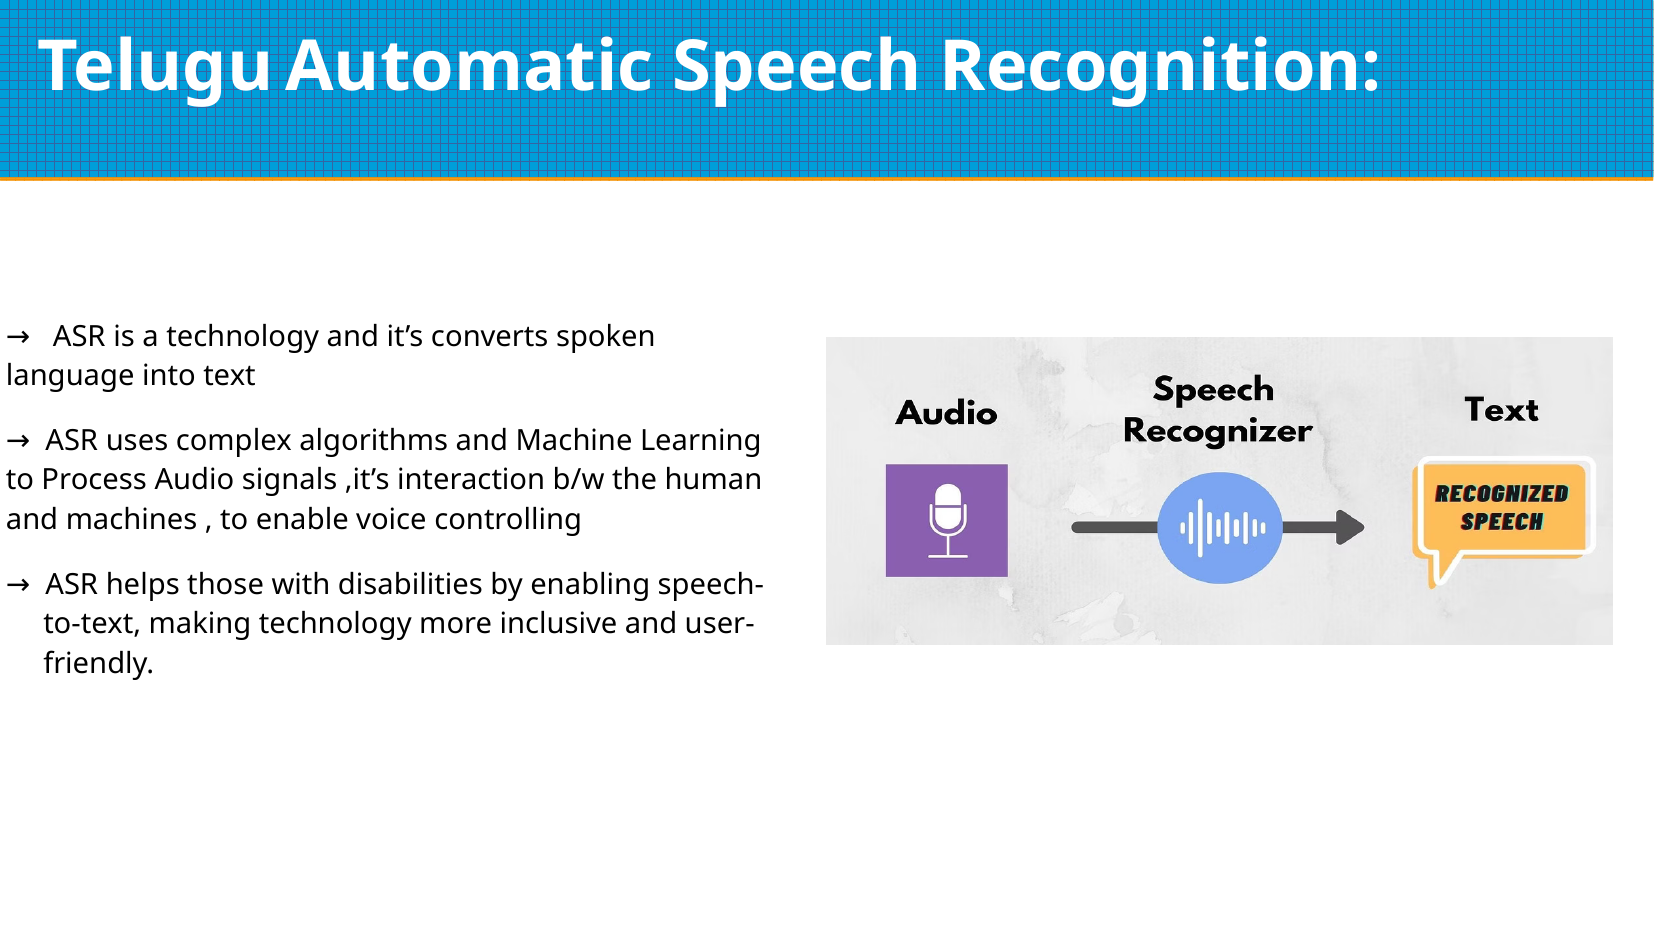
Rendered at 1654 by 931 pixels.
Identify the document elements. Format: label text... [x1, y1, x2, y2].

picture [826, 337, 1613, 645]
text_box → ASR is a technology and it’s converts spoken language into text → ASR uses complex algorithms and Machine Learning to Process Audio signals ,it’s interaction b/w the human and machines , to enable voice controlling → ASR helps those with disabilities by enabling speech- to-text, making technology more inclusive and user- friendly. [0, 262, 788, 788]
title Telugu Automatic Speech Recognition: [37, 14, 1526, 171]
